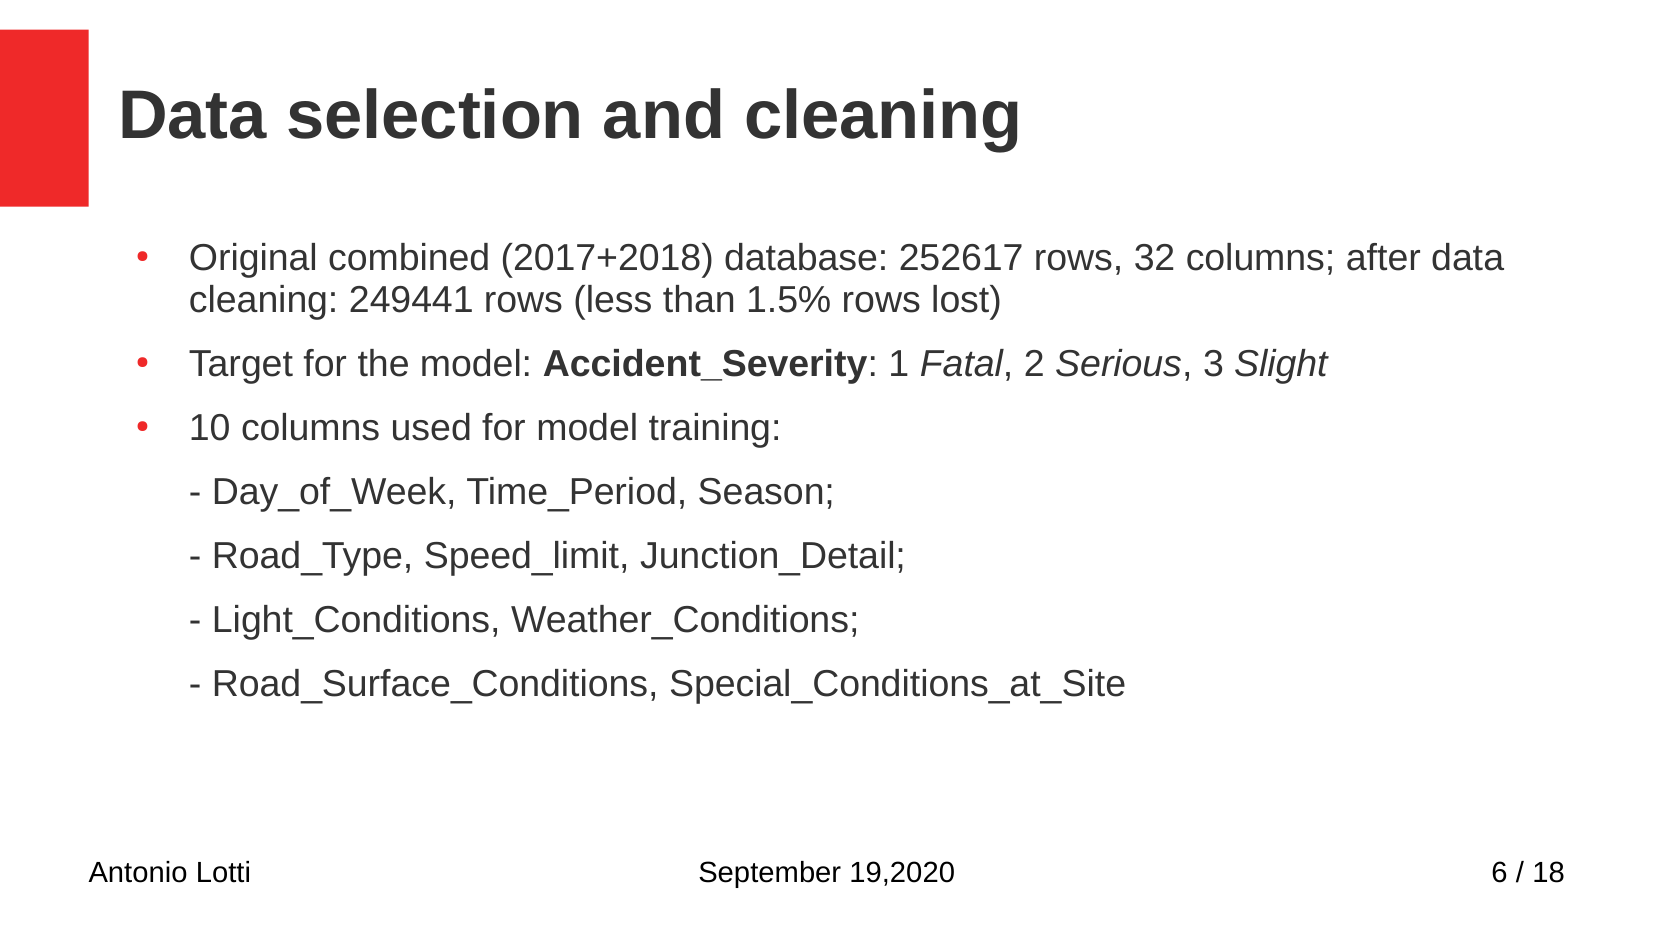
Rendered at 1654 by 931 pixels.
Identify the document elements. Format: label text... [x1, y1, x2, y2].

list Original combined (2017+2018) database: 252617 rows, 32 columns; after data cleaning: 249441 rows (less than 1.5% rows lost) Target for the model: Accident_Severity: 1 Fatal, 2 Serious, 3 Slight 10 columns used for model training: - Day_of_Week, Time_Period, Season; - Road_Type, Speed_limit, Junction_Detail; - Light_Conditions, Weather_Conditions; - Road_Surface_Conditions, Special_Conditions_at_Site [118, 236, 1536, 682]
title Data selection and cleaning [118, 37, 1571, 193]
